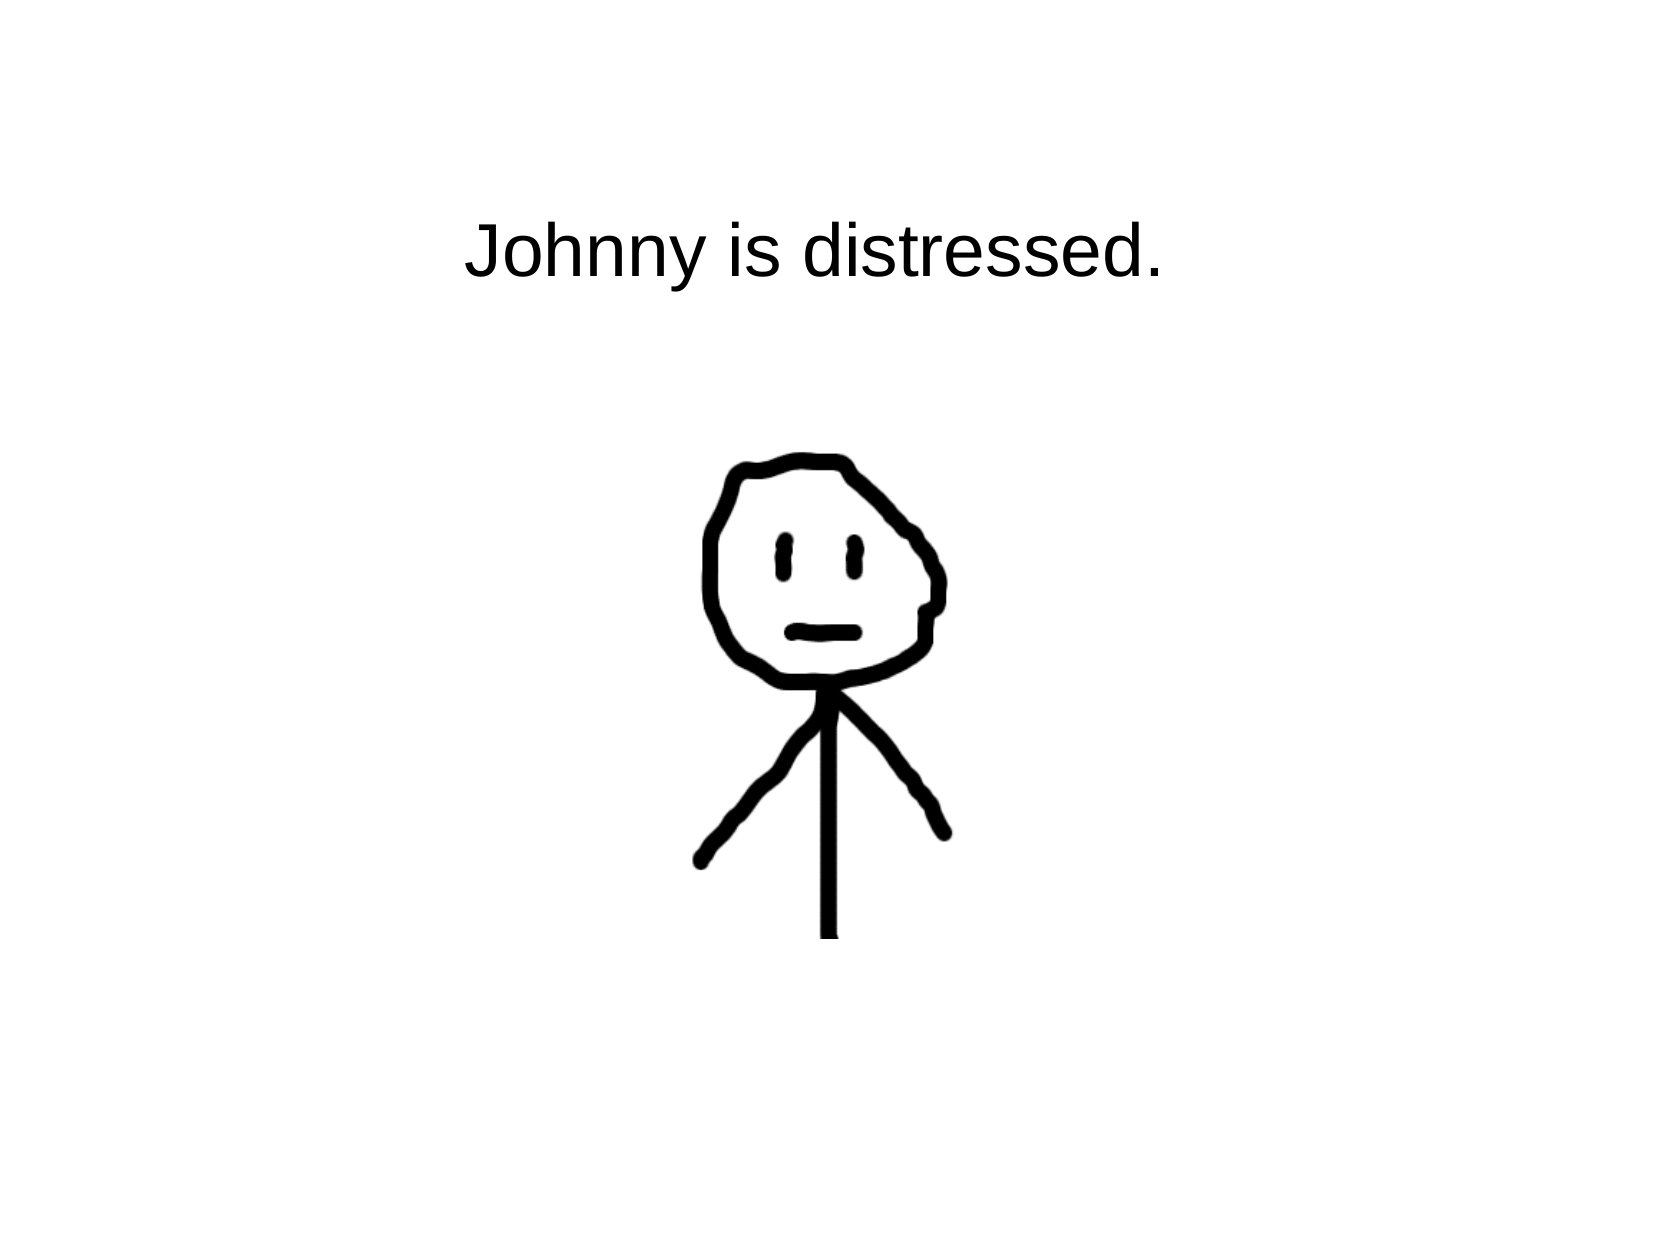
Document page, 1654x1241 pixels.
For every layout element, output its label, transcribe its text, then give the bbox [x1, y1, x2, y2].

picture [562, 412, 1064, 939]
text_box Johnny is distressed. [450, 201, 1180, 301]
